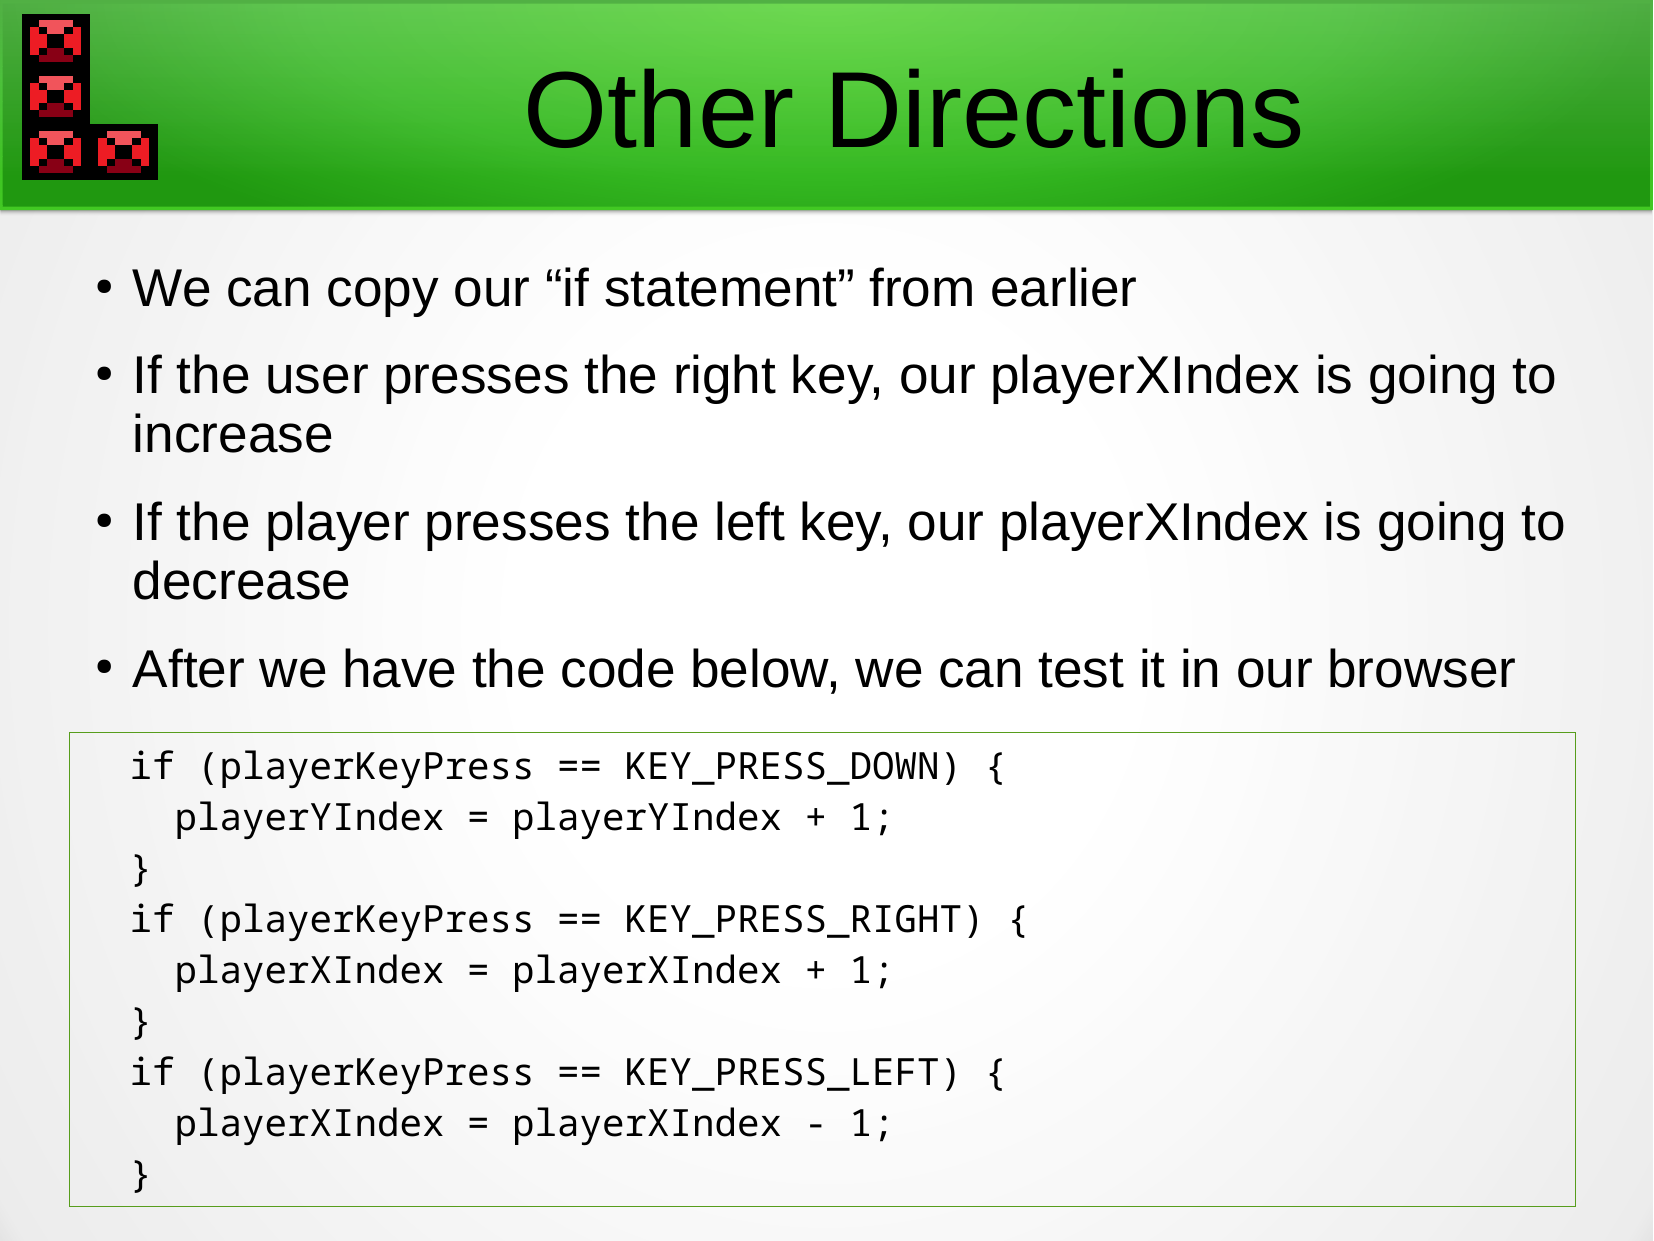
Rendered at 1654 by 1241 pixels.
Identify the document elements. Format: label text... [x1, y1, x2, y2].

text_box if (playerKeyPress == KEY_PRESS_DOWN) { playerYIndex = playerYIndex + 1; } if (playerKeyPress == KEY_PRESS_RIGHT) { playerXIndex = playerXIndex + 1; } if (playerKeyPress == KEY_PRESS_LEFT) { playerXIndex = playerXIndex - 1; } [69, 732, 1576, 1173]
title Other Directions [195, 30, 1636, 190]
picture [22, 14, 158, 180]
list We can copy our “if statement” from earlier If the user presses the right key, our playerXIndex is going to increase If the player presses the left key, our playerXIndex is going to decrease After we have the code below, we can test it in our browser [82, 257, 1576, 709]
